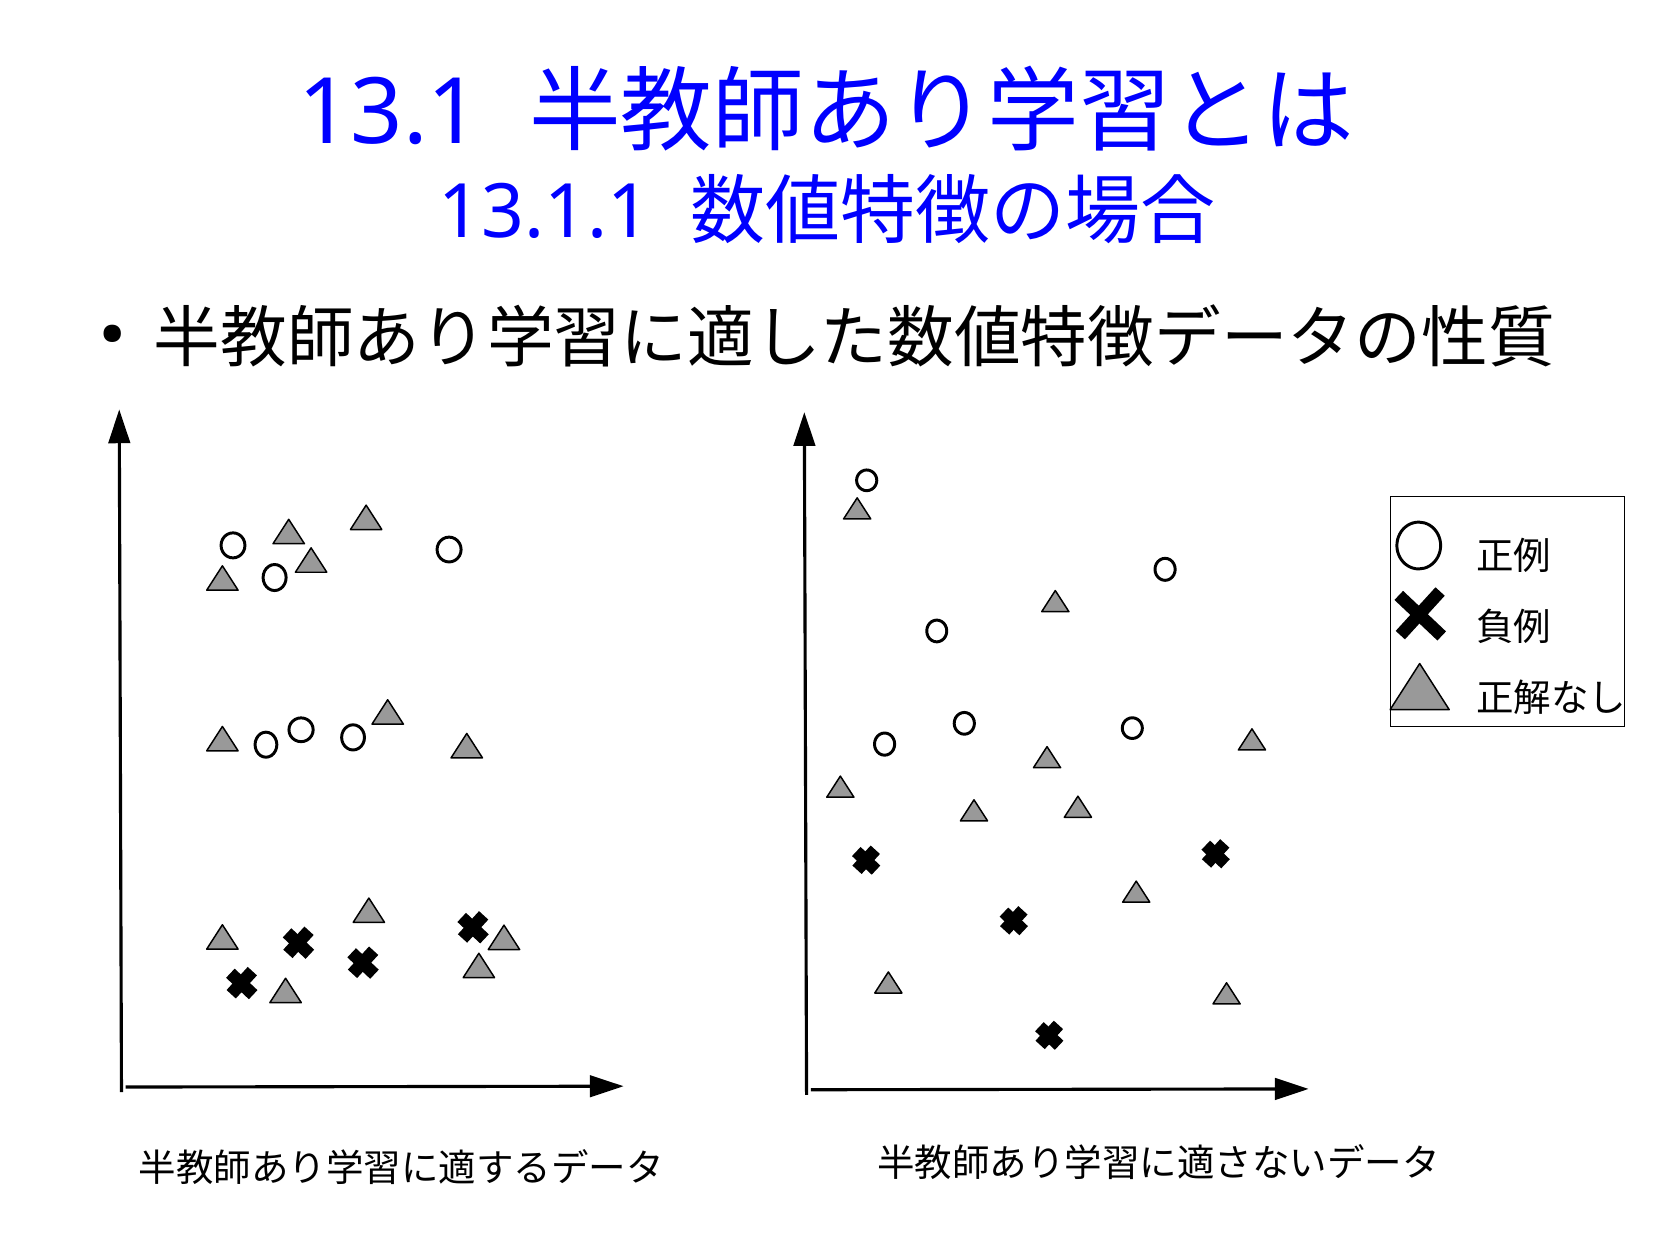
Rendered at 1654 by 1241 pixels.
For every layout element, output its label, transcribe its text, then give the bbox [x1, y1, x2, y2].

text_box [273, 519, 305, 544]
text_box [1212, 982, 1241, 1004]
text_box [206, 924, 239, 950]
text_box [843, 497, 871, 519]
text_box 正例 [1461, 518, 1567, 589]
text_box [350, 505, 382, 530]
text_box [451, 733, 483, 758]
text_box [488, 925, 520, 950]
text_box [295, 547, 327, 573]
list 半教師あり学習に適した数値特徴データの性質 [1391, 497, 1571, 726]
text_box 正解なし [1461, 660, 1624, 726]
title 13.1 半教師あり学習とは 13.1.1 数値特徴の場合 [82, 45, 1571, 290]
text_box 正解なし [1461, 660, 1642, 732]
text_box [206, 726, 239, 751]
text_box 負例 [1461, 589, 1567, 660]
text_box [1041, 590, 1069, 612]
text_box 半教師あり学習に適さないデータ [862, 1125, 1455, 1197]
text_box [826, 776, 854, 798]
text_box [463, 953, 495, 978]
text_box [353, 898, 385, 923]
text_box [206, 565, 239, 591]
text_box [1122, 881, 1150, 903]
list 半教師あり学習に適した数値特徴データの性質 [82, 290, 1571, 1010]
text_box 半教師あり学習に適するデータ [123, 1130, 679, 1202]
text_box [1391, 663, 1450, 710]
text_box [371, 699, 404, 725]
text_box [1238, 728, 1266, 750]
text_box [1064, 796, 1092, 818]
text_box [1033, 746, 1061, 768]
text_box [269, 978, 302, 1003]
text_box [874, 971, 902, 994]
text_box [960, 799, 988, 821]
